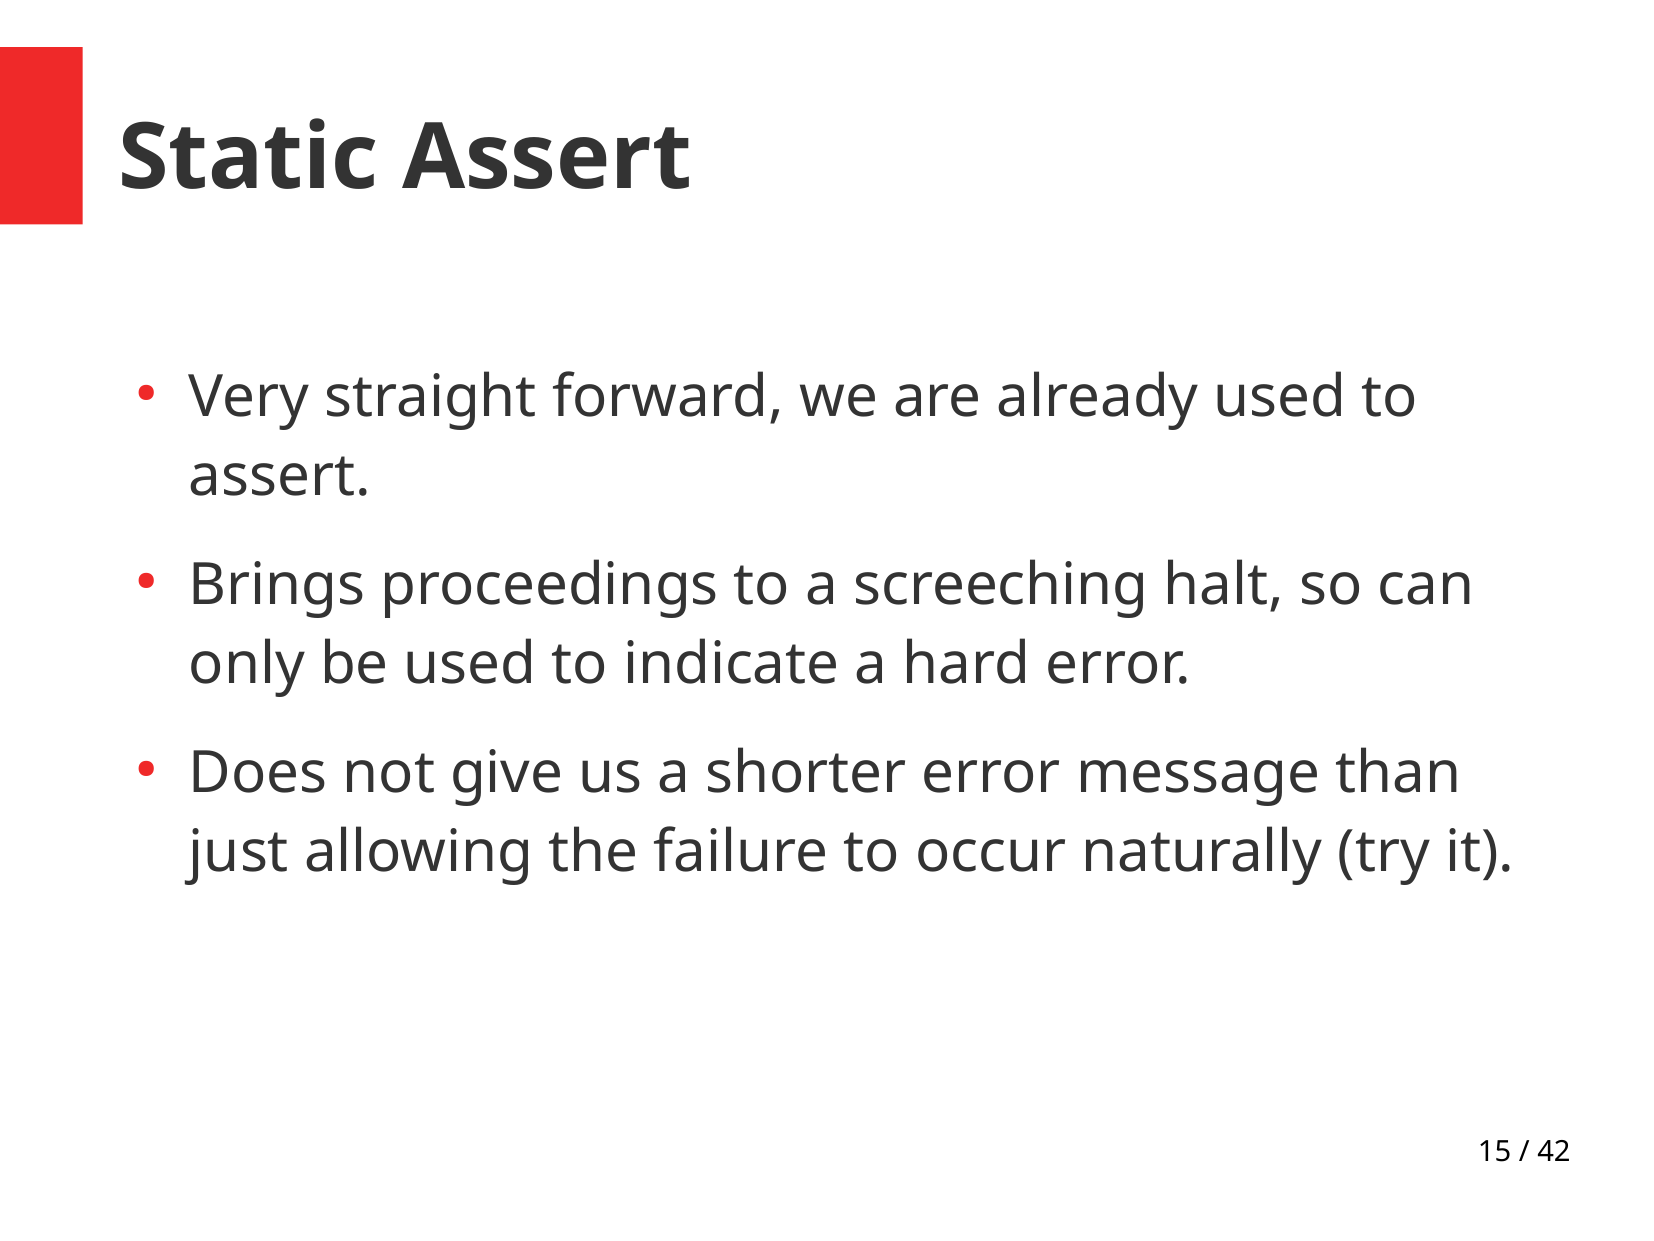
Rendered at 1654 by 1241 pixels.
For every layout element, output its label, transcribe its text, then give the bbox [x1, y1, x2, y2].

title Static Assert [118, 49, 1571, 257]
list Very straight forward, we are already used to assert. Brings proceedings to a screeching halt, so can only be used to indicate a hard error. Does not give us a shorter error message than just allowing the failure to occur naturally (try it). [118, 354, 1536, 1074]
